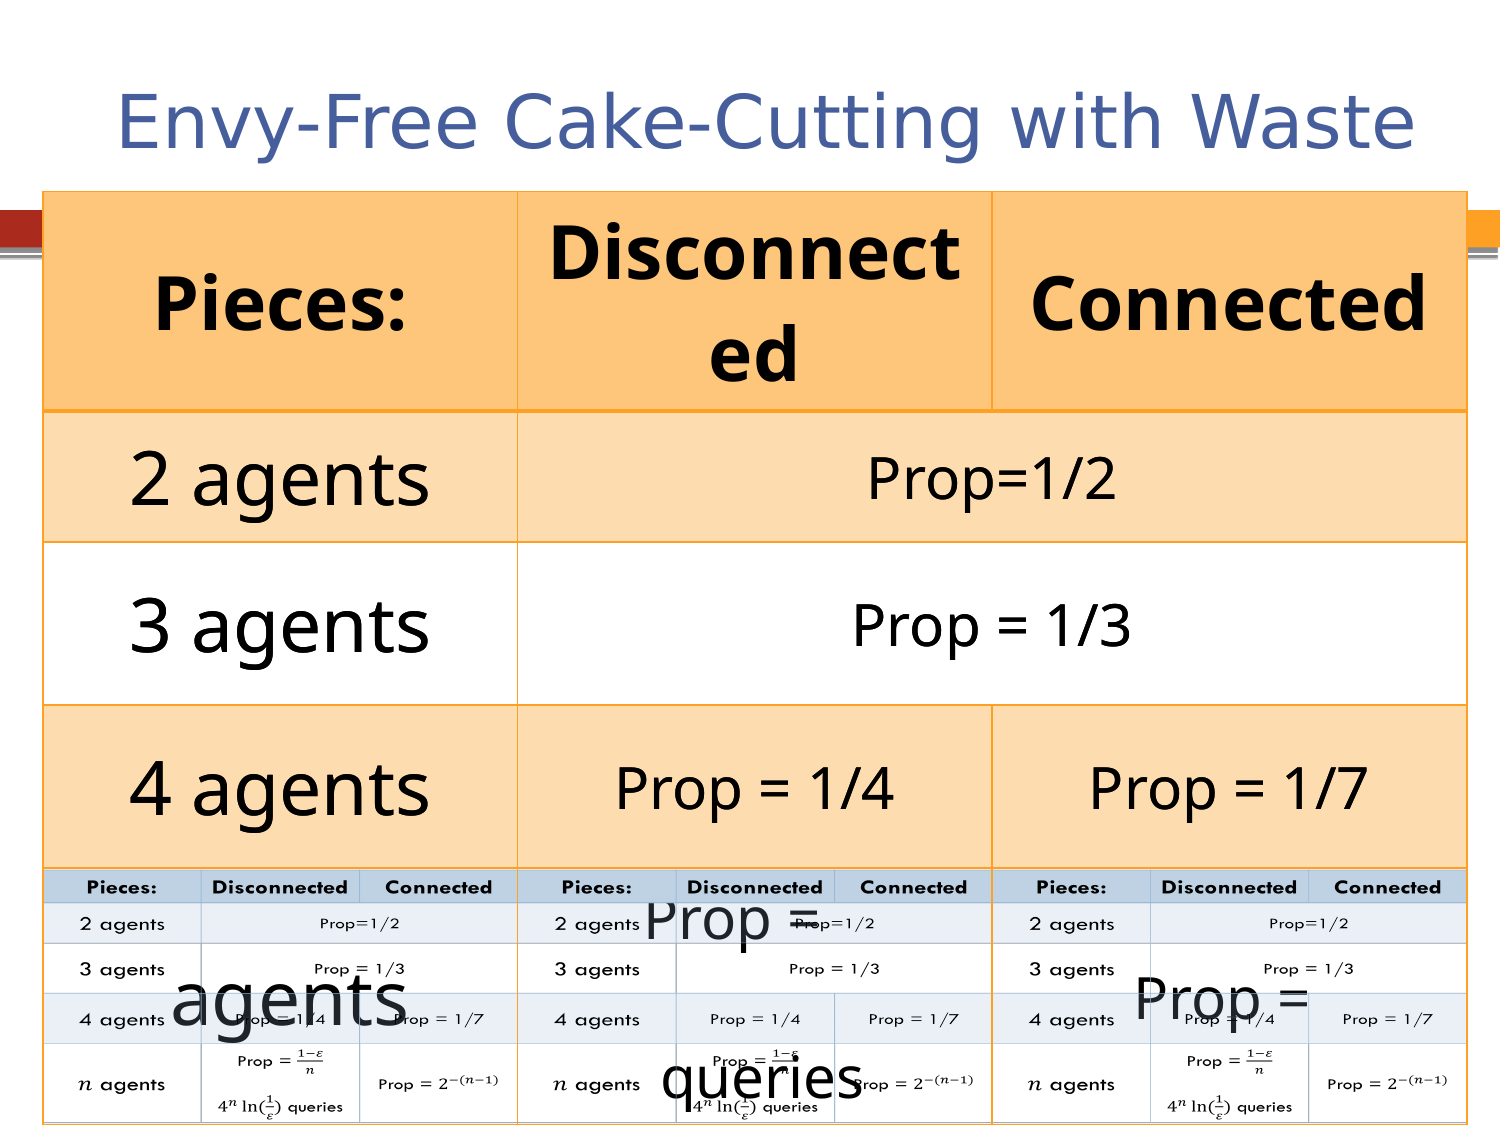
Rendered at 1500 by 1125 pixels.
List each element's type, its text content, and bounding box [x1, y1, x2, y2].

table_header Disconnected [518, 192, 991, 409]
table_cell Prop = 1/3 [518, 543, 1466, 704]
table_cell [44, 869, 517, 1124]
table_cell 3 agents [44, 543, 517, 704]
table_cell 4 agents [44, 706, 517, 867]
table_header Pieces: [44, 192, 517, 409]
table_cell [993, 869, 1466, 1124]
table_cell Prop=1/2 [518, 413, 1466, 541]
table_header Connected [993, 192, 1466, 409]
table_cell Prop = 1/4 [518, 706, 991, 867]
table_cell Prop = 1/7 [993, 706, 1466, 867]
table_cell [518, 869, 991, 1124]
table_cell 2 agents [44, 413, 517, 541]
title Envy-Free Cake-Cutting with Waste [100, 37, 1438, 191]
